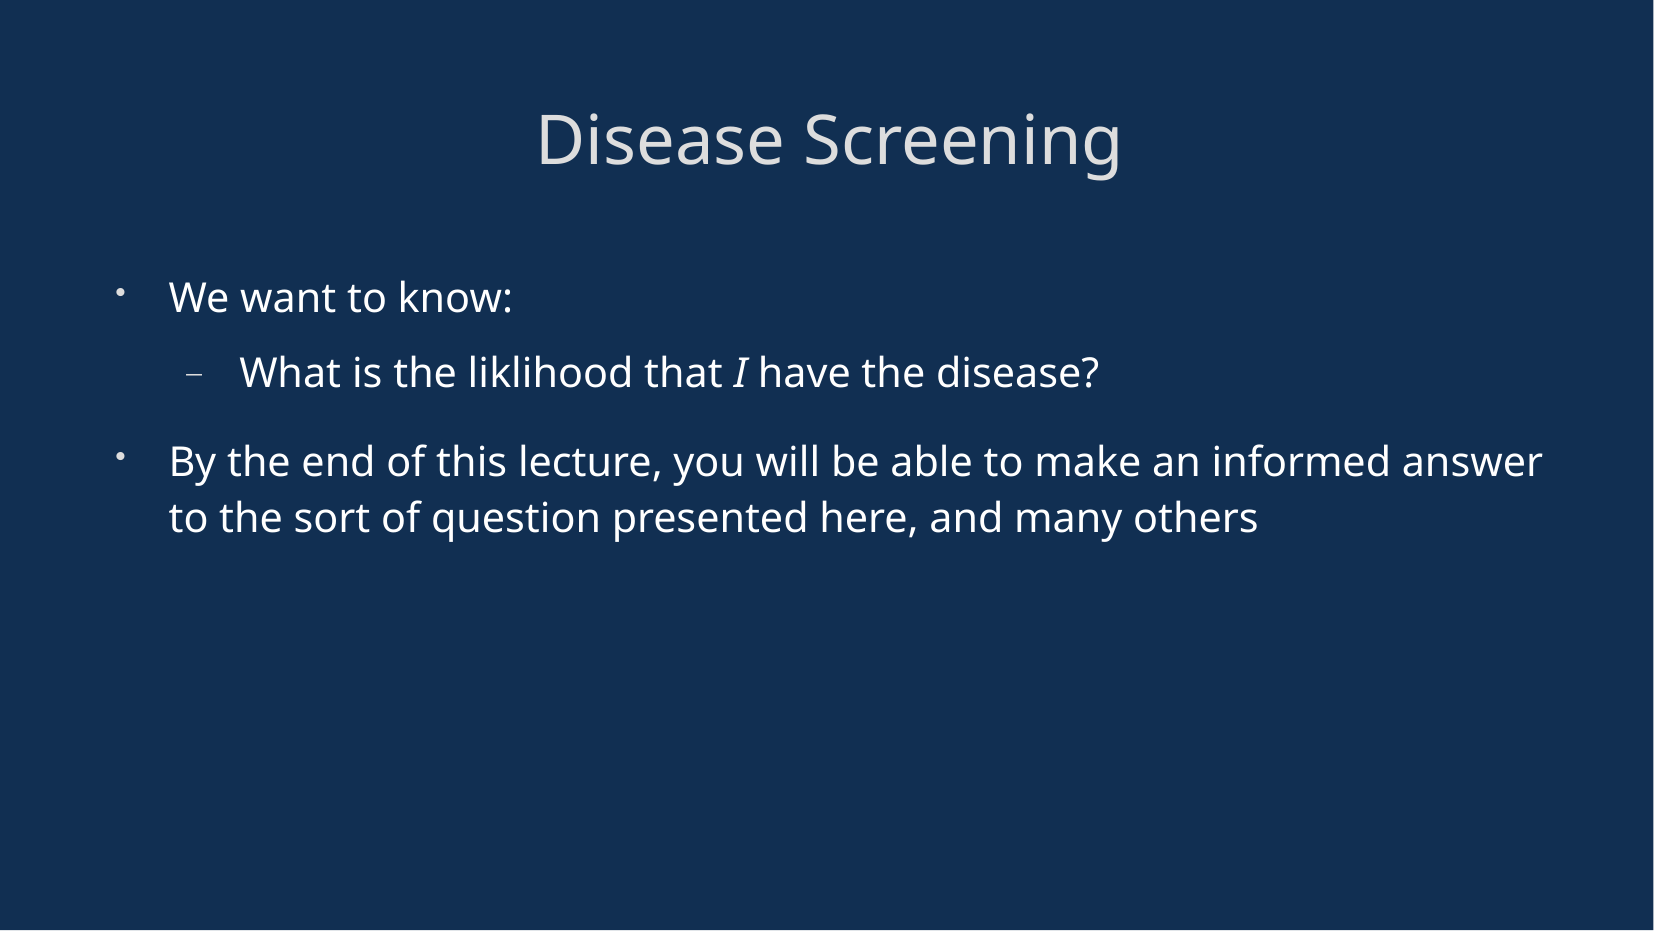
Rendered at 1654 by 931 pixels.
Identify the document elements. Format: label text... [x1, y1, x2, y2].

list We want to know: What is the liklihood that I have the disease? By the end of this lecture, you will be able to make an informed answer to the sort of question presented here, and many others [97, 268, 1563, 806]
title Disease Screening [97, 56, 1563, 220]
